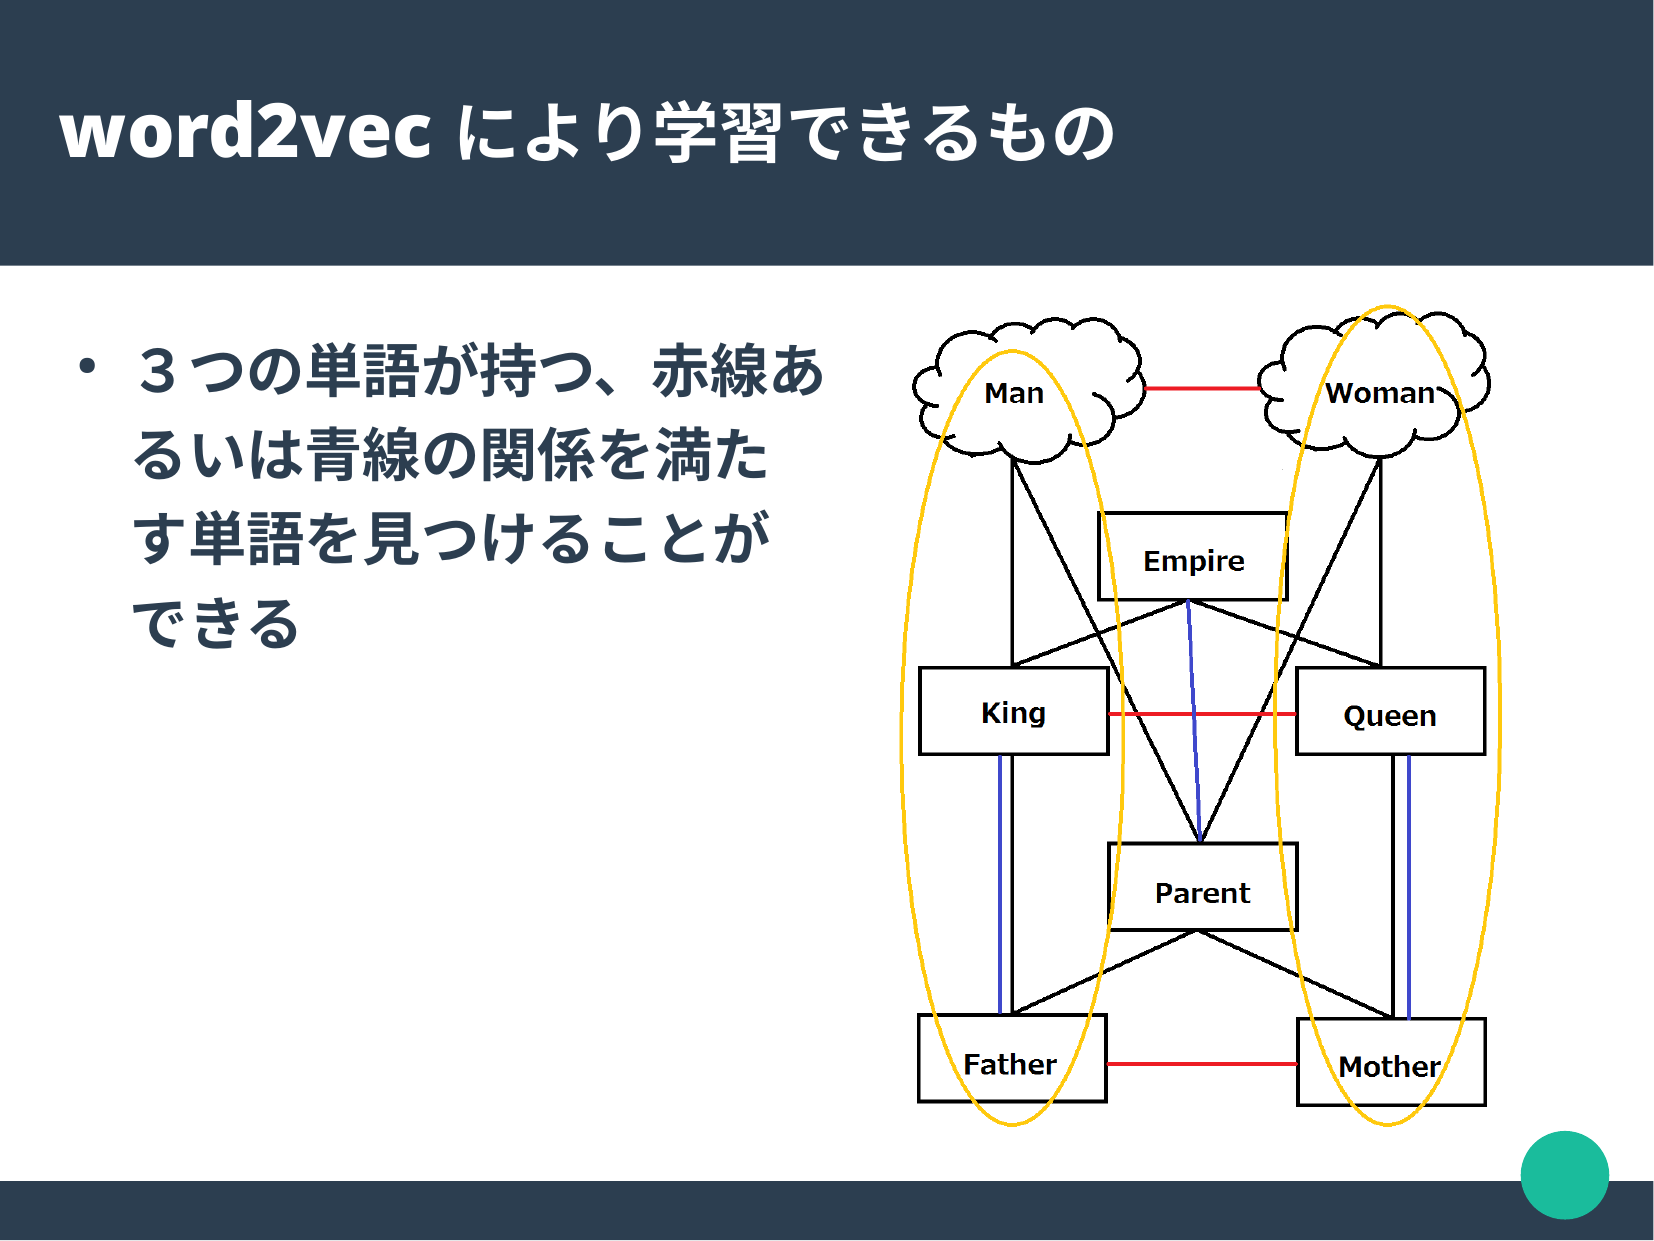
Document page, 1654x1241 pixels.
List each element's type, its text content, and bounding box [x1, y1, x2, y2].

picture [874, 283, 1537, 1139]
list ３つの単語が持つ、赤線あるいは青線の関係を満たす単語を見つけることができる [59, 324, 827, 1152]
title word2vecにより学習できるもの [59, 49, 1595, 207]
